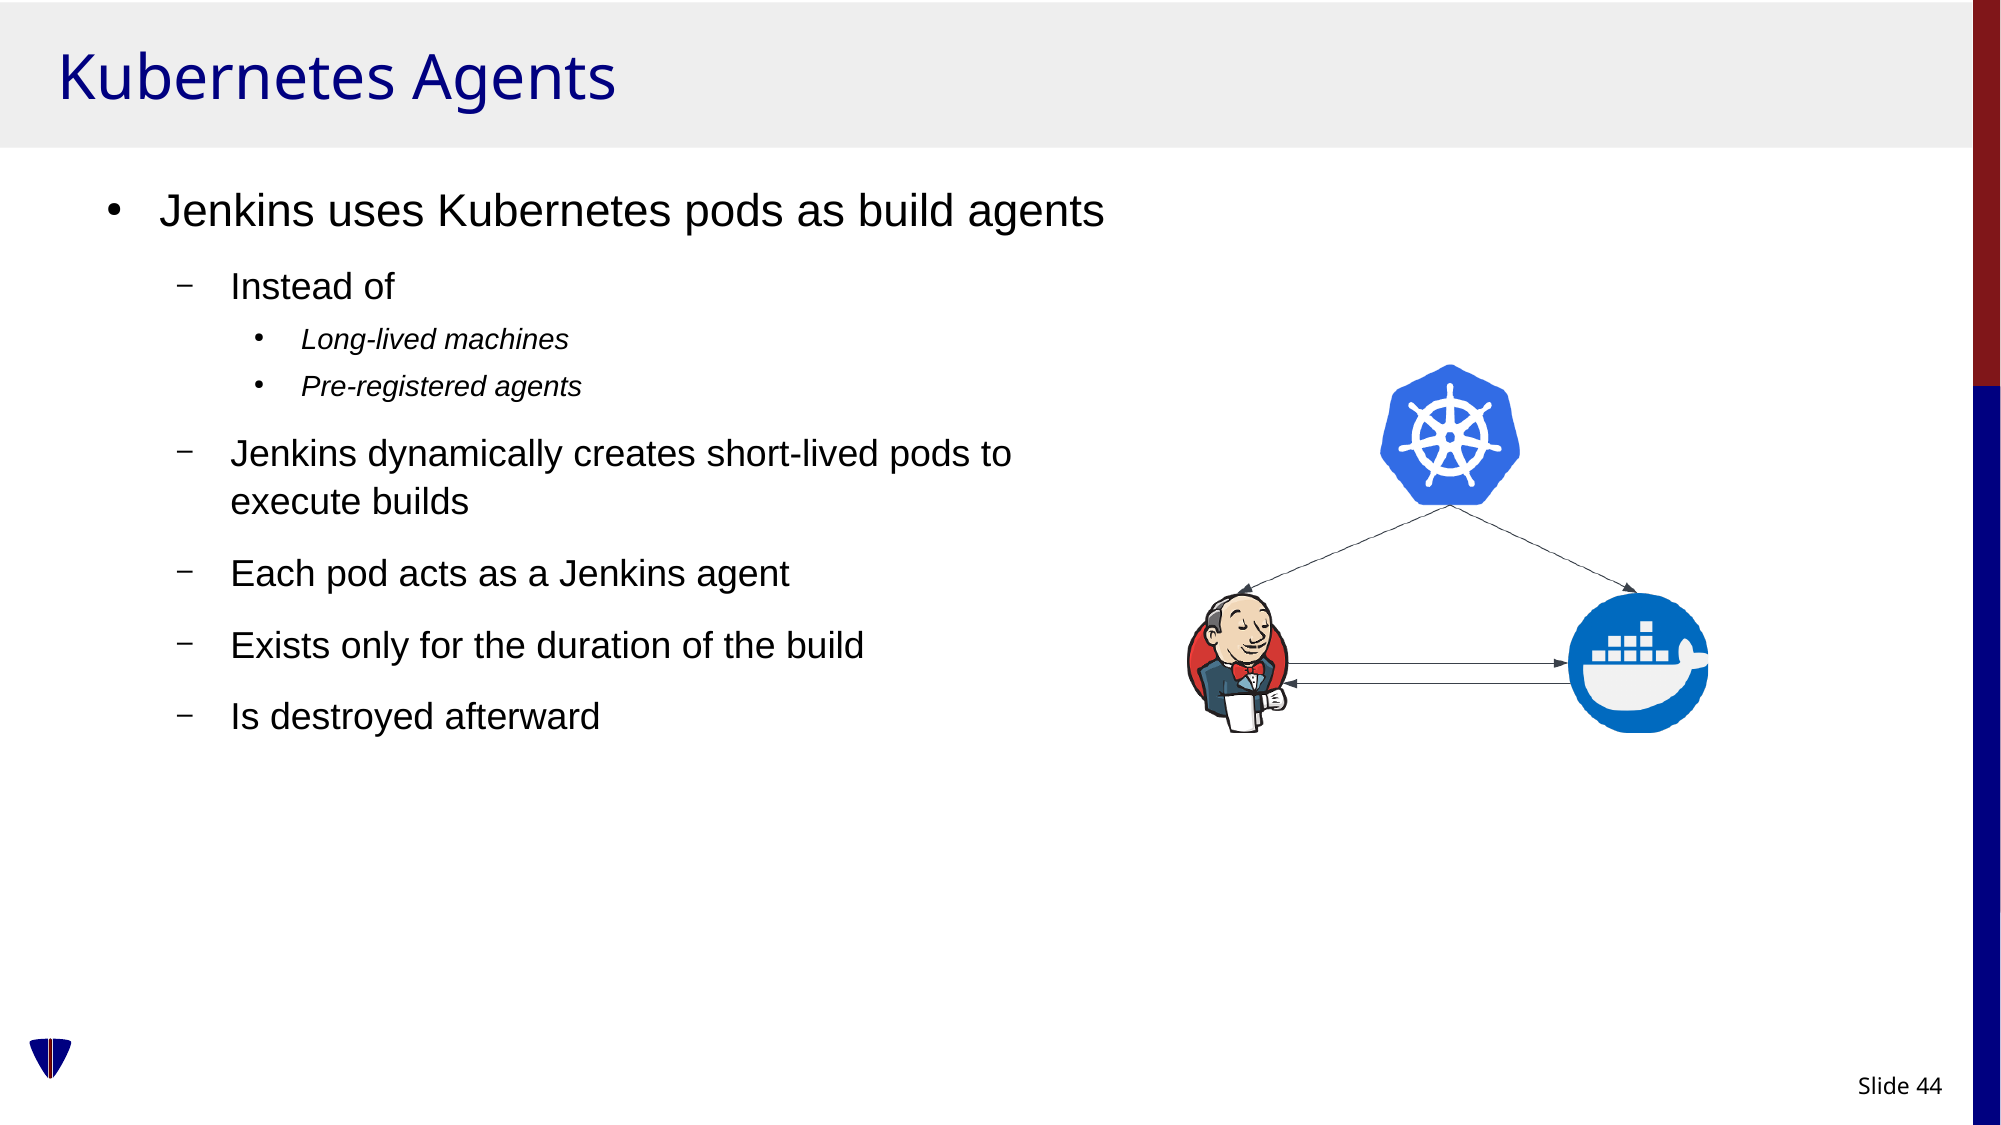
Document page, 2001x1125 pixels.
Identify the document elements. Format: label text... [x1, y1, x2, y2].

title Kubernetes Agents [0, 2, 1973, 148]
picture [1151, 329, 1743, 768]
list Jenkins uses Kubernetes pods as build agents Instead of Long-lived machines Pre-registered agents Jenkins dynamically creates short-lived pods to execute builds Each pod acts as a Jenkins agent Exists only for the duration of the build Is destroyed afterward [88, 177, 1123, 1034]
